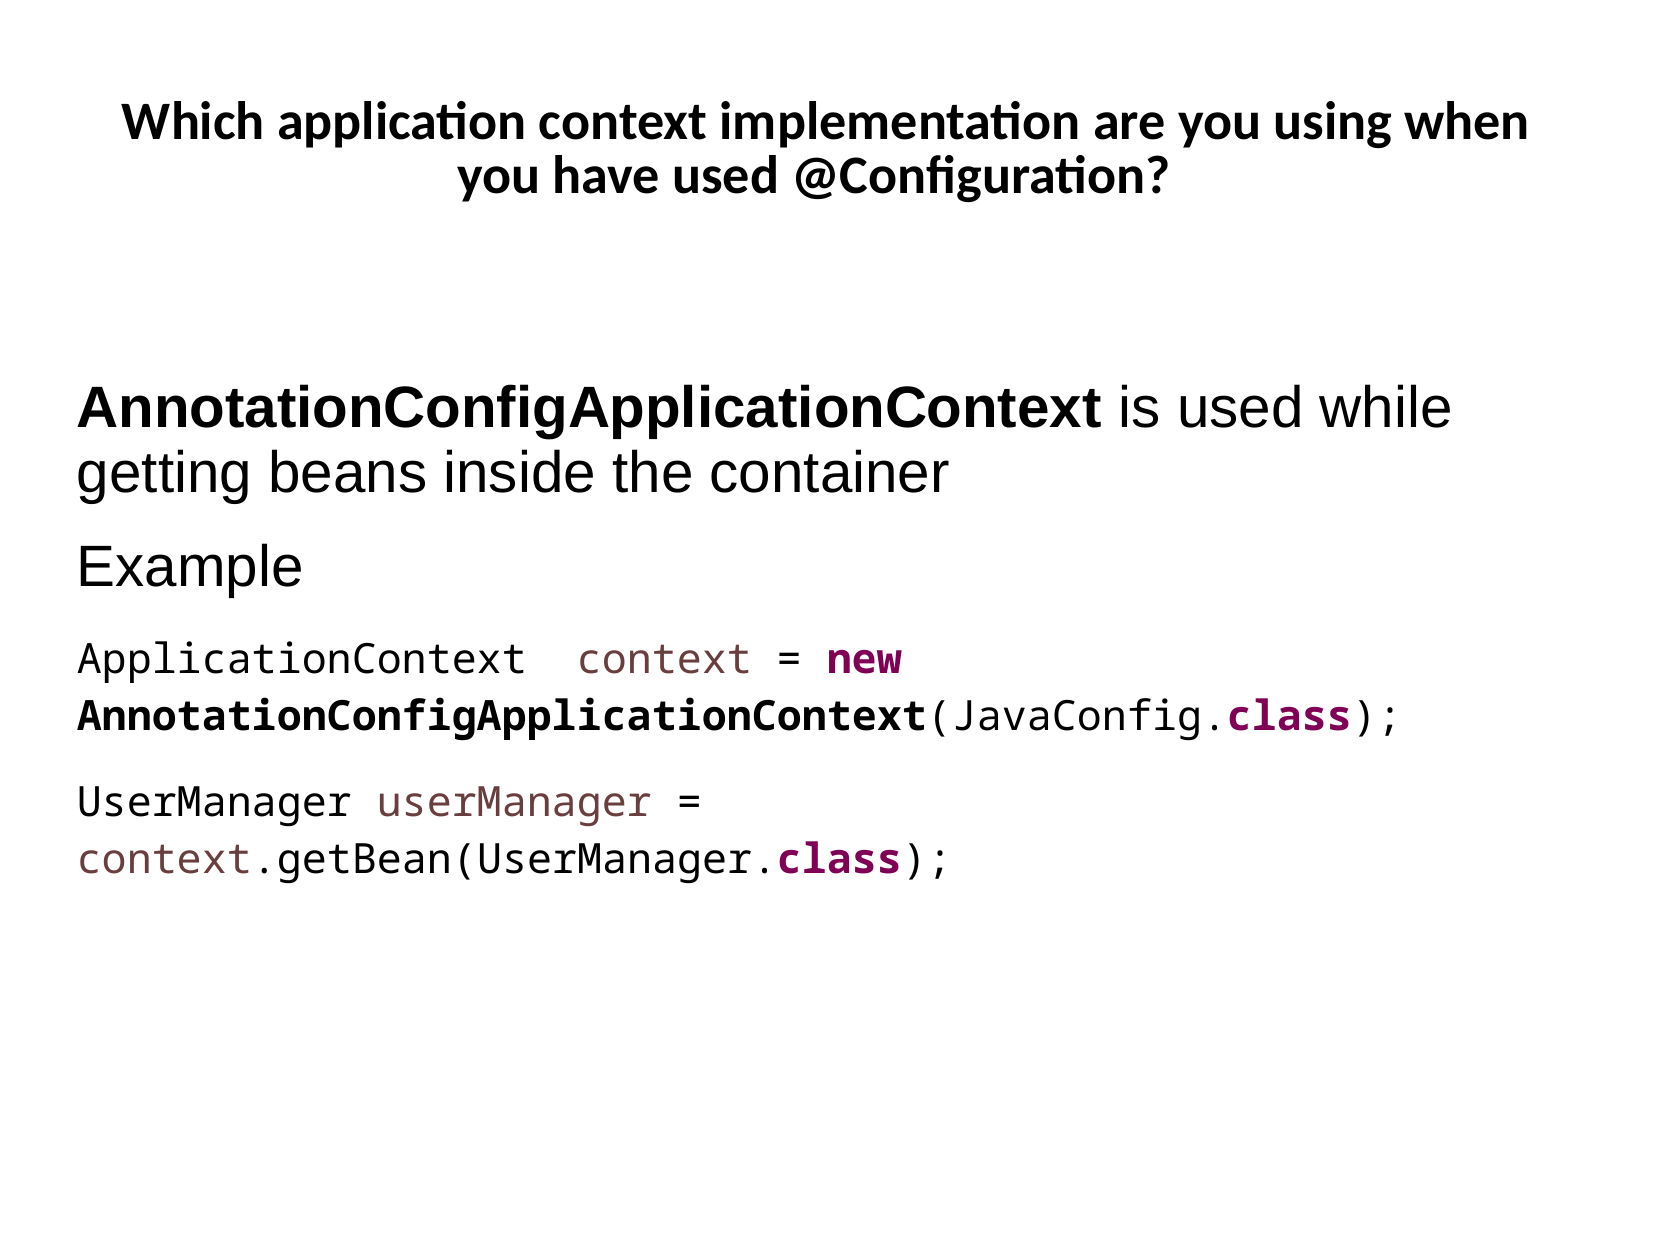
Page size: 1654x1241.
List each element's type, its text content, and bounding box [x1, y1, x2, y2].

title Which application context implementation are you using when you have used @Configuration? [82, 49, 1571, 257]
list AnnotationConfigApplicationContext is used while getting beans inside the container Example ApplicationContext context = new AnnotationConfigApplicationContext(JavaConfig.class); UserManager userManager = context.getBean(UserManager.class); [76, 265, 1565, 1085]
